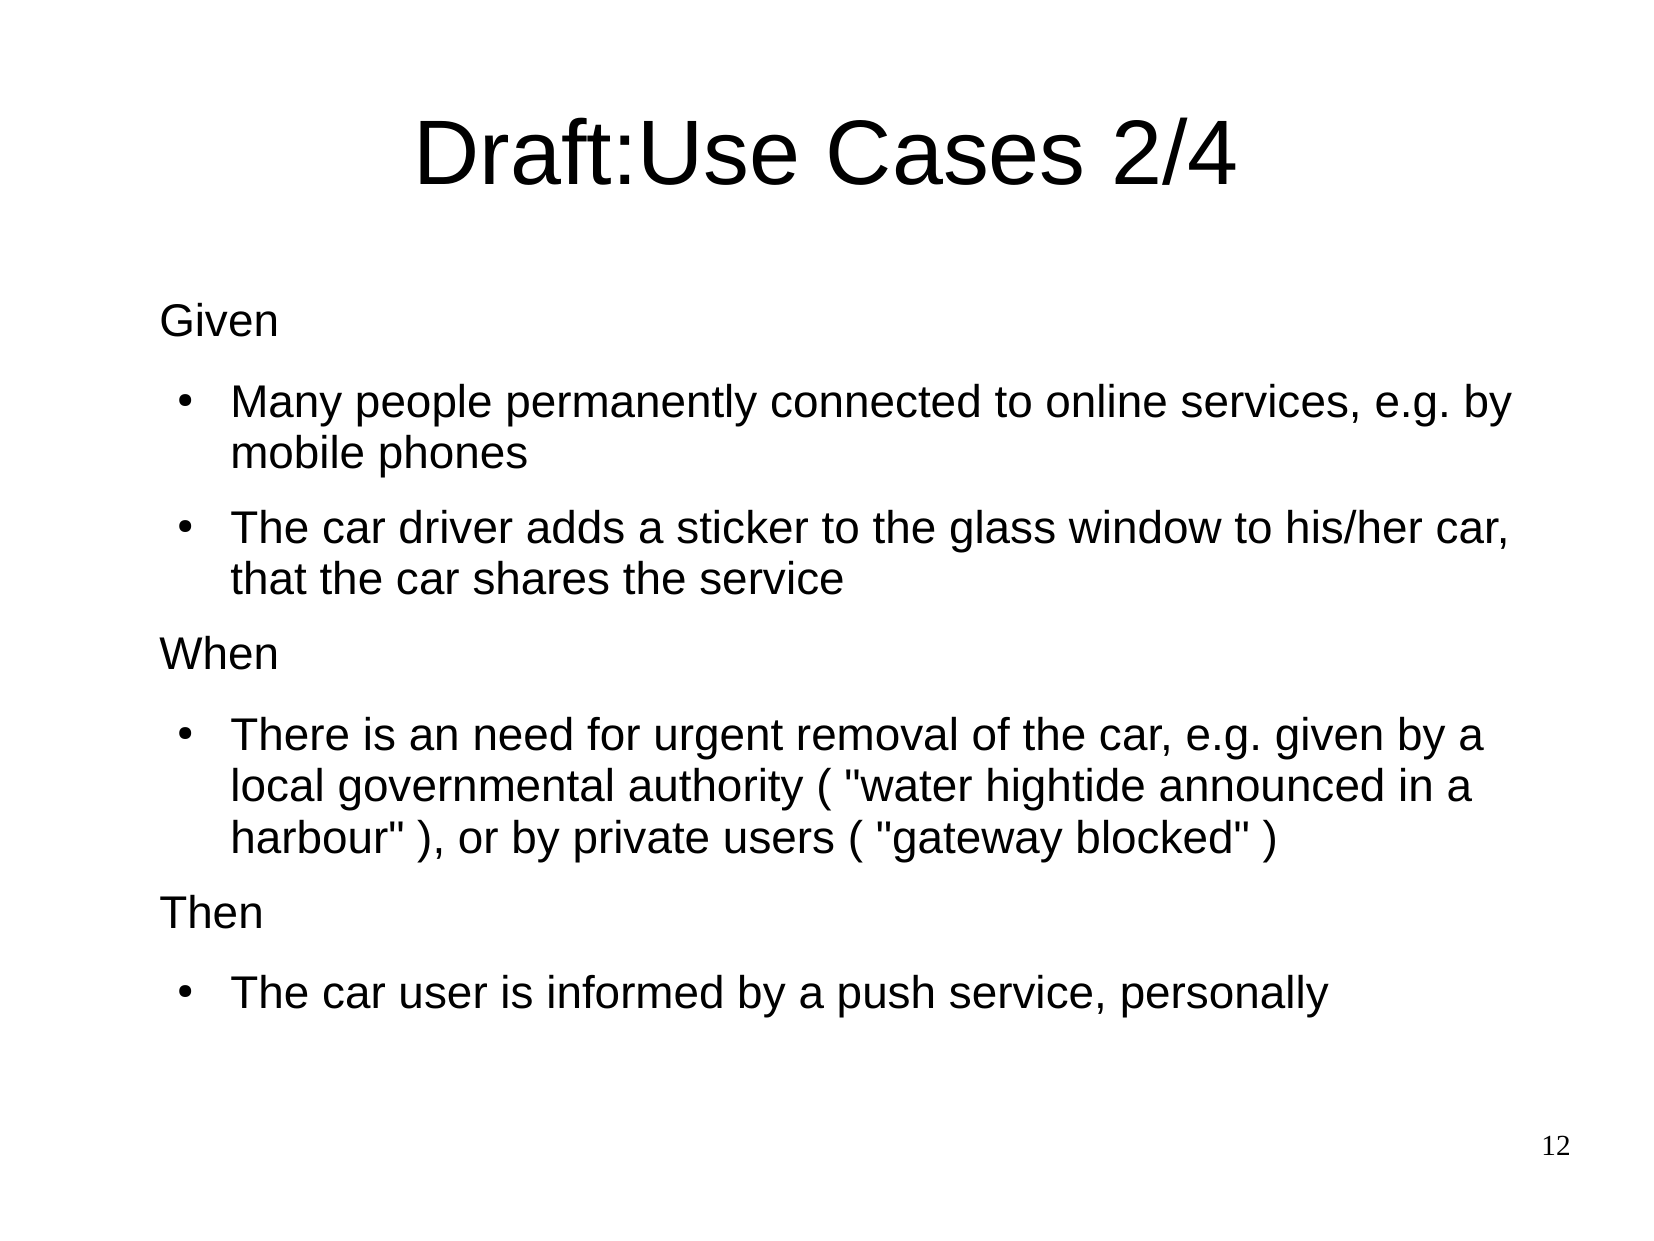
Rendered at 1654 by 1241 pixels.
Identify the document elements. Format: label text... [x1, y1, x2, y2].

list Given Many people permanently connected to online services, e.g. by mobile phones The car driver adds a sticker to the glass window to his/her car, that the car shares the service When There is an need for urgent removal of the car, e.g. given by a local governmental authority ( "water hightide announced in a harbour" ), or by private users ( "gateway blocked" ) Then The car user is informed by a push service, personally [88, 295, 1577, 1152]
title Draft:Use Cases 2/4 [82, 49, 1571, 257]
